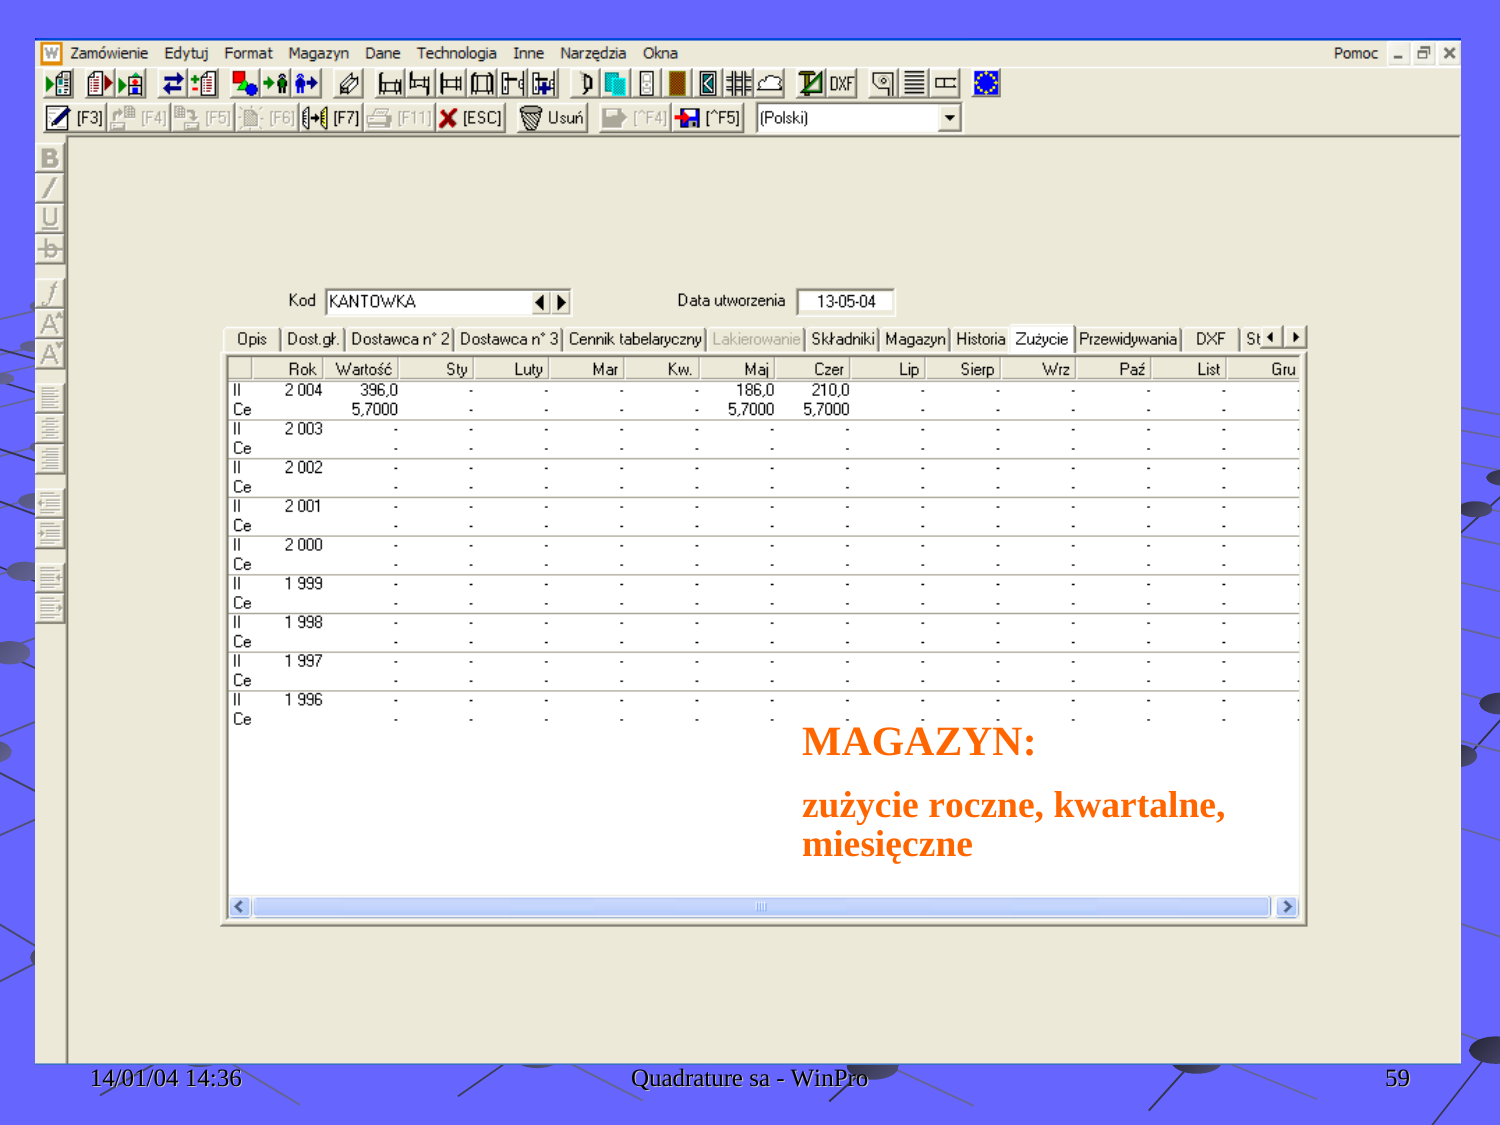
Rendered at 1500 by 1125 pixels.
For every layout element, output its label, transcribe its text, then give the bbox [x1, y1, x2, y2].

text_box MAGAZYN: zużycie roczne, kwartalne, miesięczne [802, 720, 1249, 865]
picture [35, 38, 1461, 1065]
